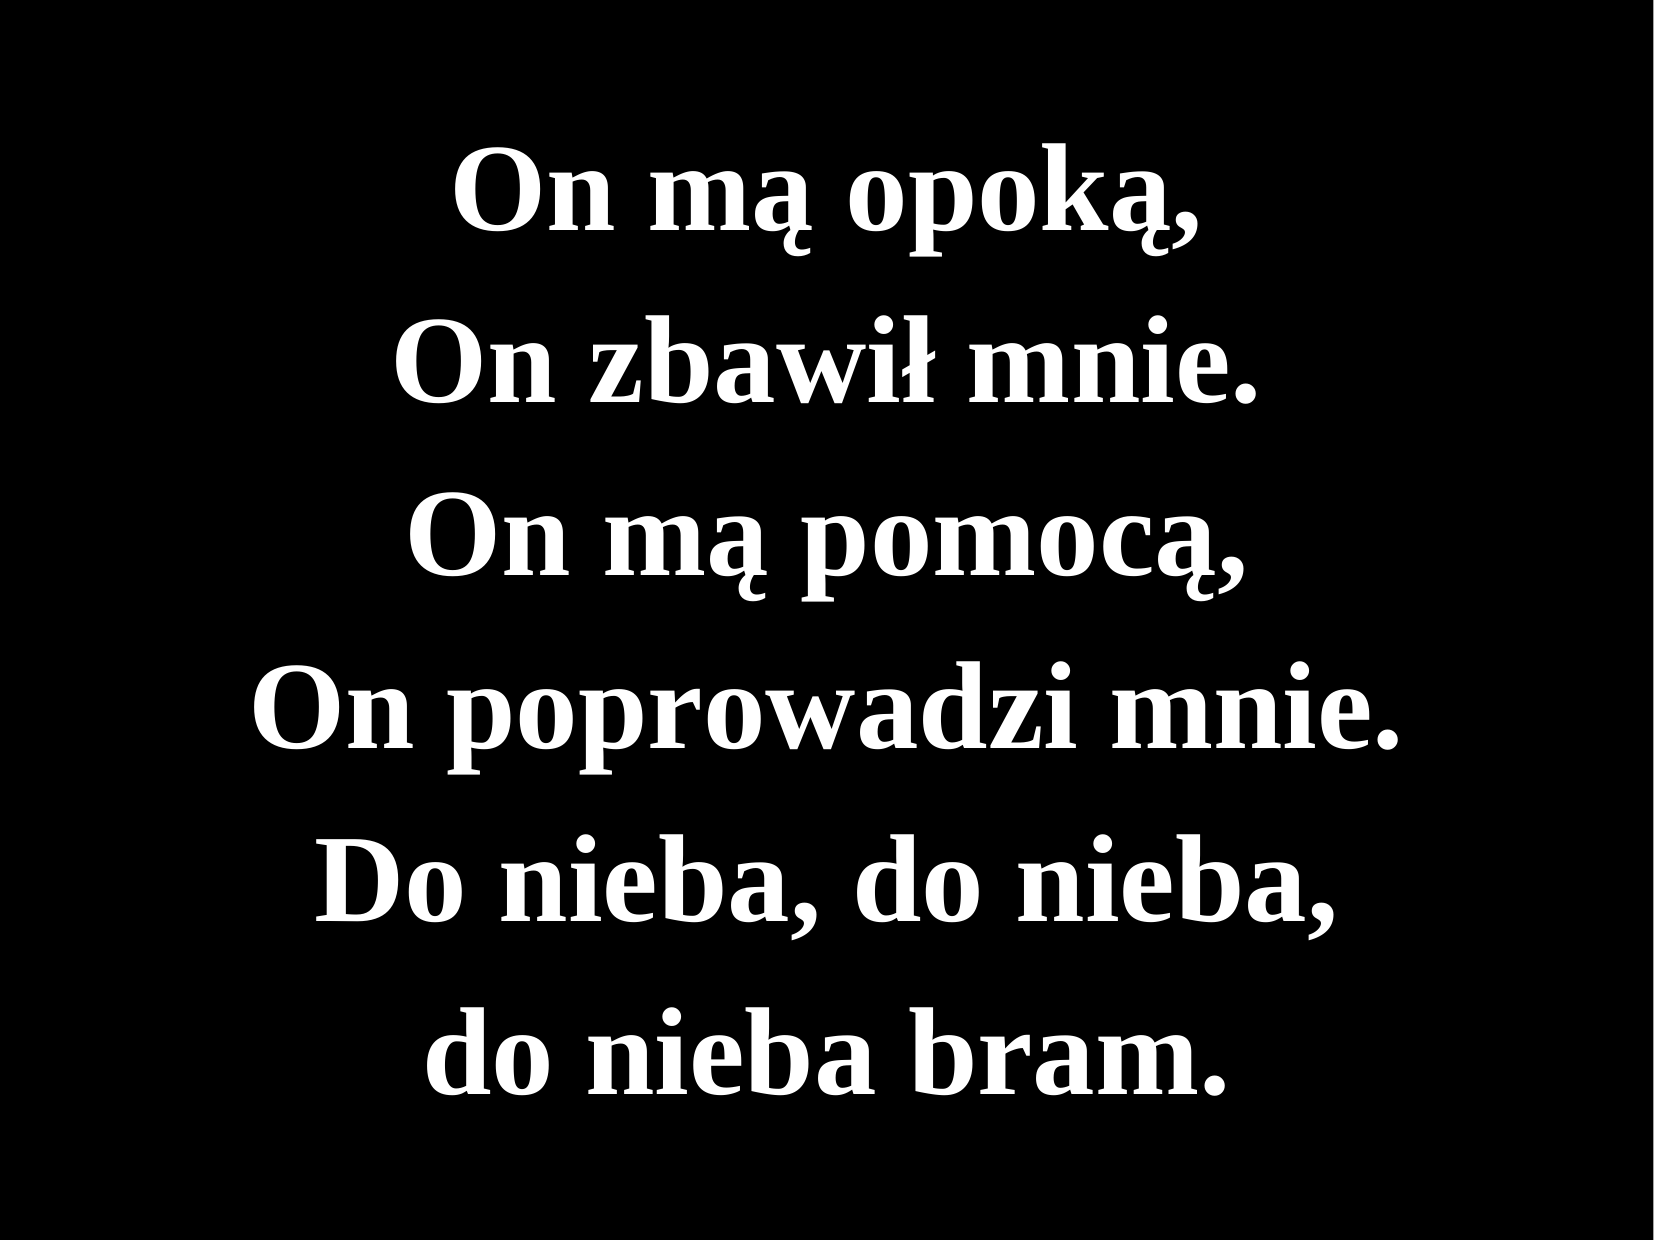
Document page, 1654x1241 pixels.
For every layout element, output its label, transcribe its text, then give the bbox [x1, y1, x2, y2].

title On mą opoką, ppp On zbawił mnie. ppp On mą pomocą, ppp On poprowadzi mnie. ppp Do nieba, do nieba, ppp do nieba bram. [0, 0, 1654, 1241]
